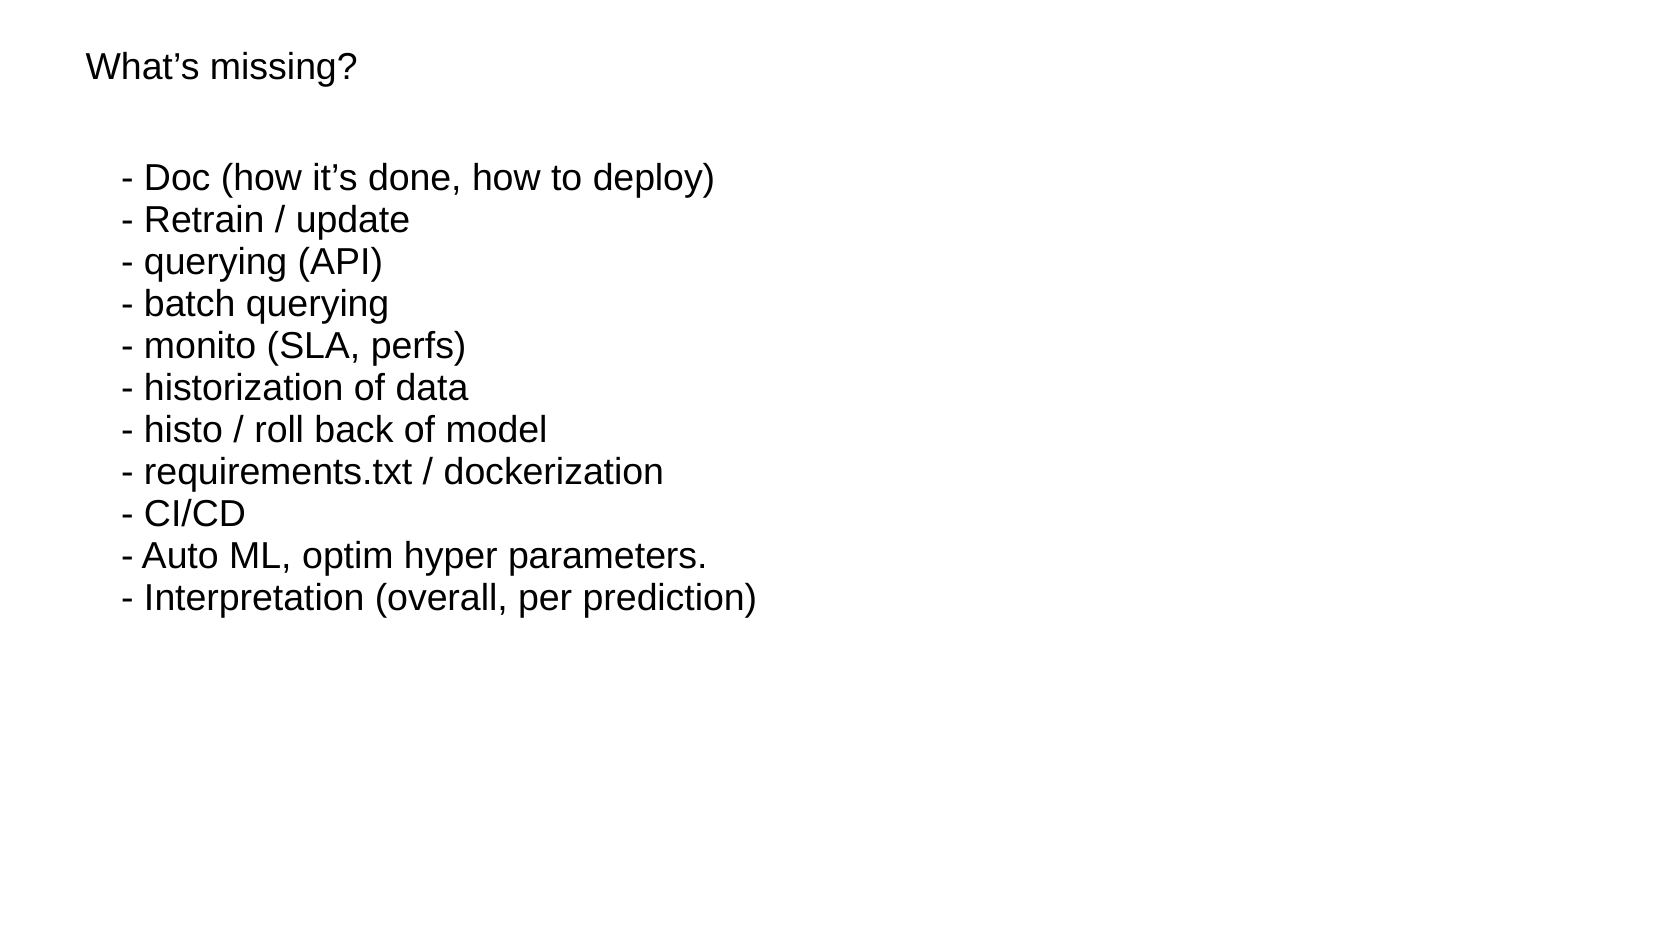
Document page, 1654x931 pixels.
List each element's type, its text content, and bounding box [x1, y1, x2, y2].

text_box What’s missing? [70, 37, 650, 95]
text_box - Doc (how it’s done, how to deploy) - Retrain / update - querying (API) - batch querying - monito (SLA, perfs) - historization of data - histo / roll back of model - requirements.txt / dockerization - CI/CD - Auto ML, optim hyper parameters. - Interpretation (overall, per prediction) [106, 149, 863, 626]
